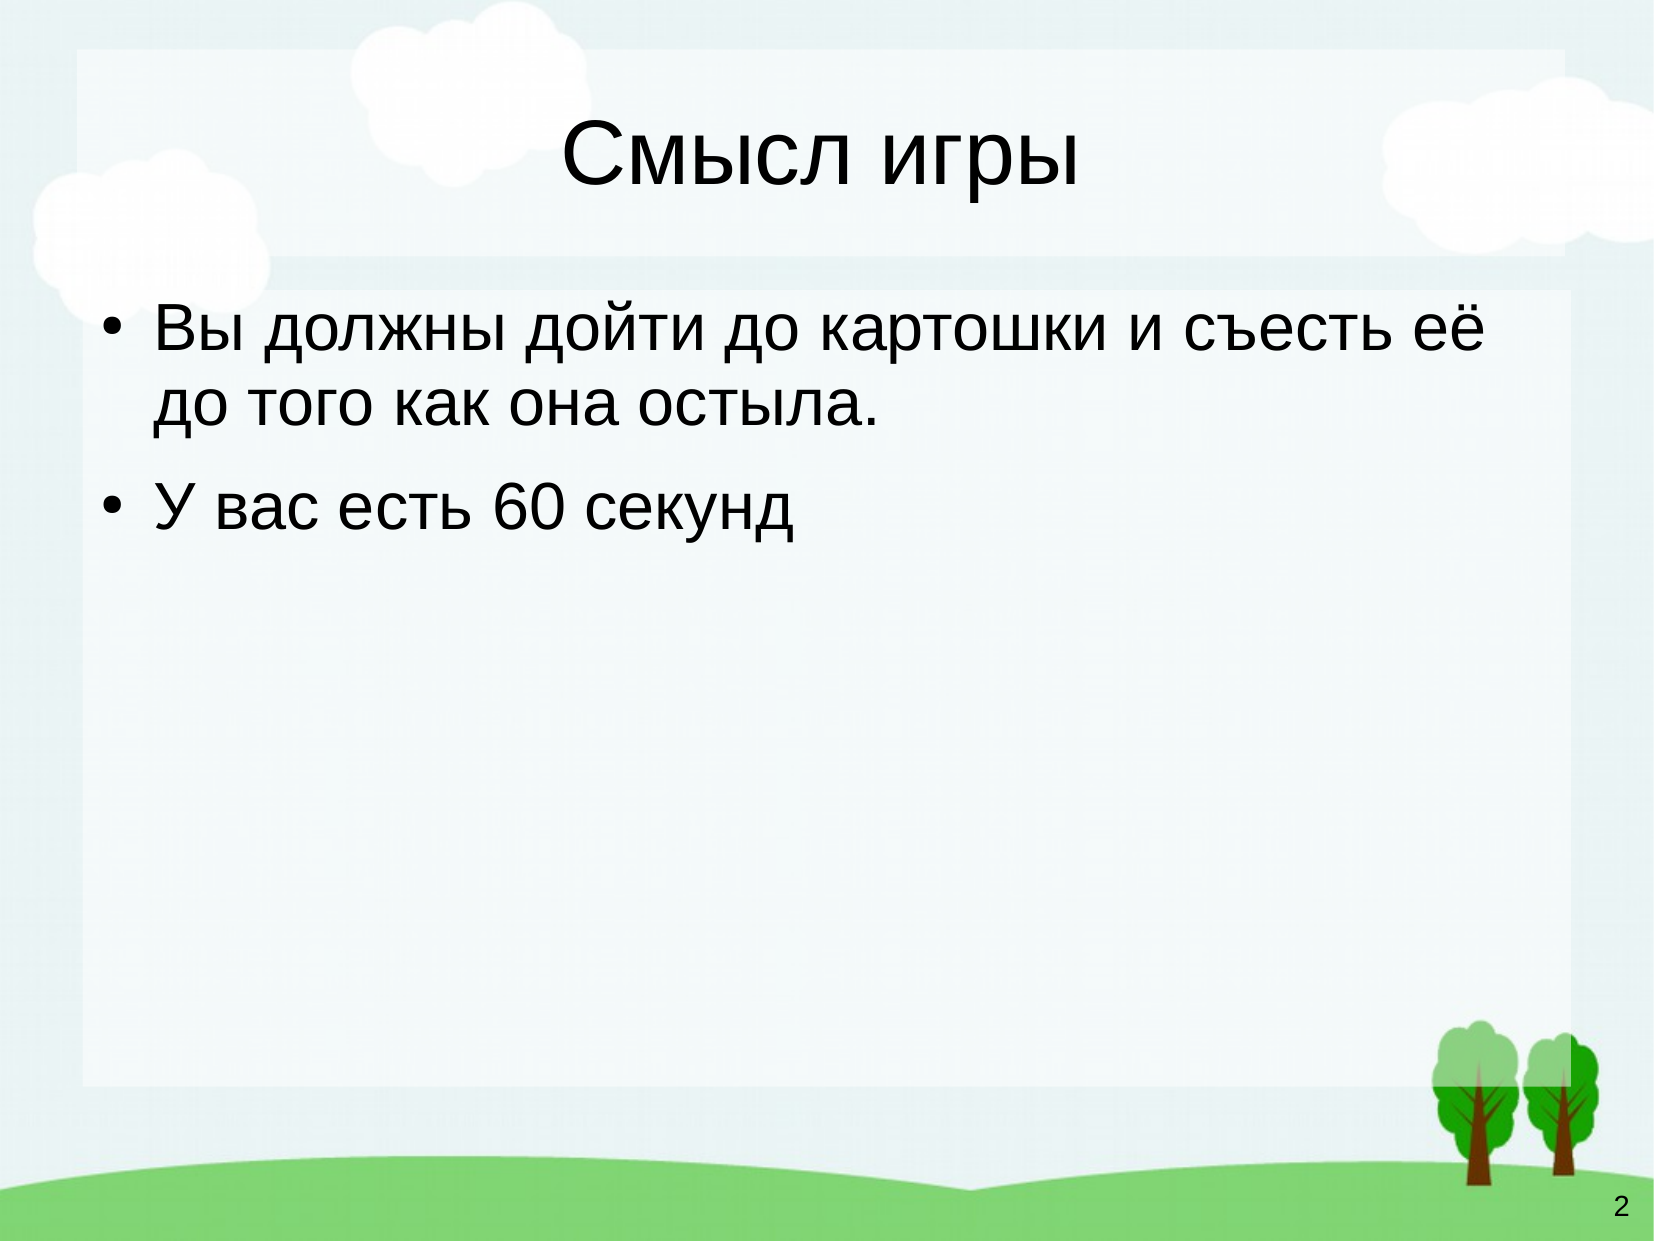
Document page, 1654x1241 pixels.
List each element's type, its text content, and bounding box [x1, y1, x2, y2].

picture [0, 0, 1654, 1241]
title Смысл игры [76, 49, 1565, 257]
list Вы должны дойти до картошки и съесть её до того как она остыла. У вас есть 60 секунд [82, 290, 1571, 1087]
